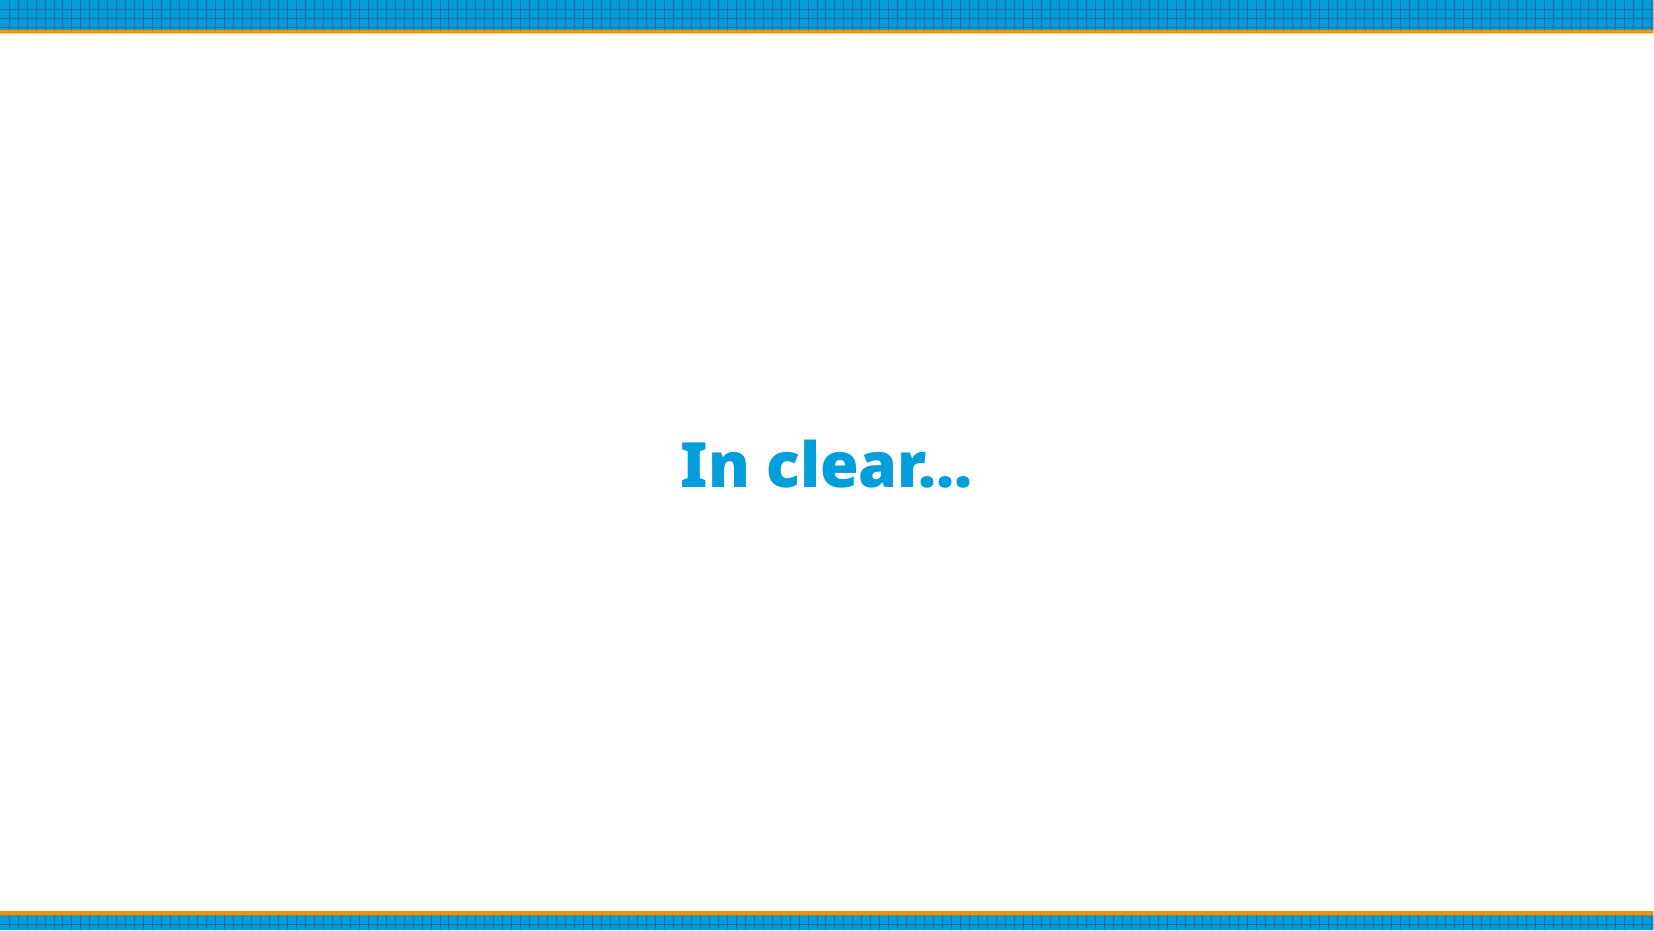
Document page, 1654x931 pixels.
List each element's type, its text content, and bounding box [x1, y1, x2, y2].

subtitle In clear... [82, 103, 1571, 824]
